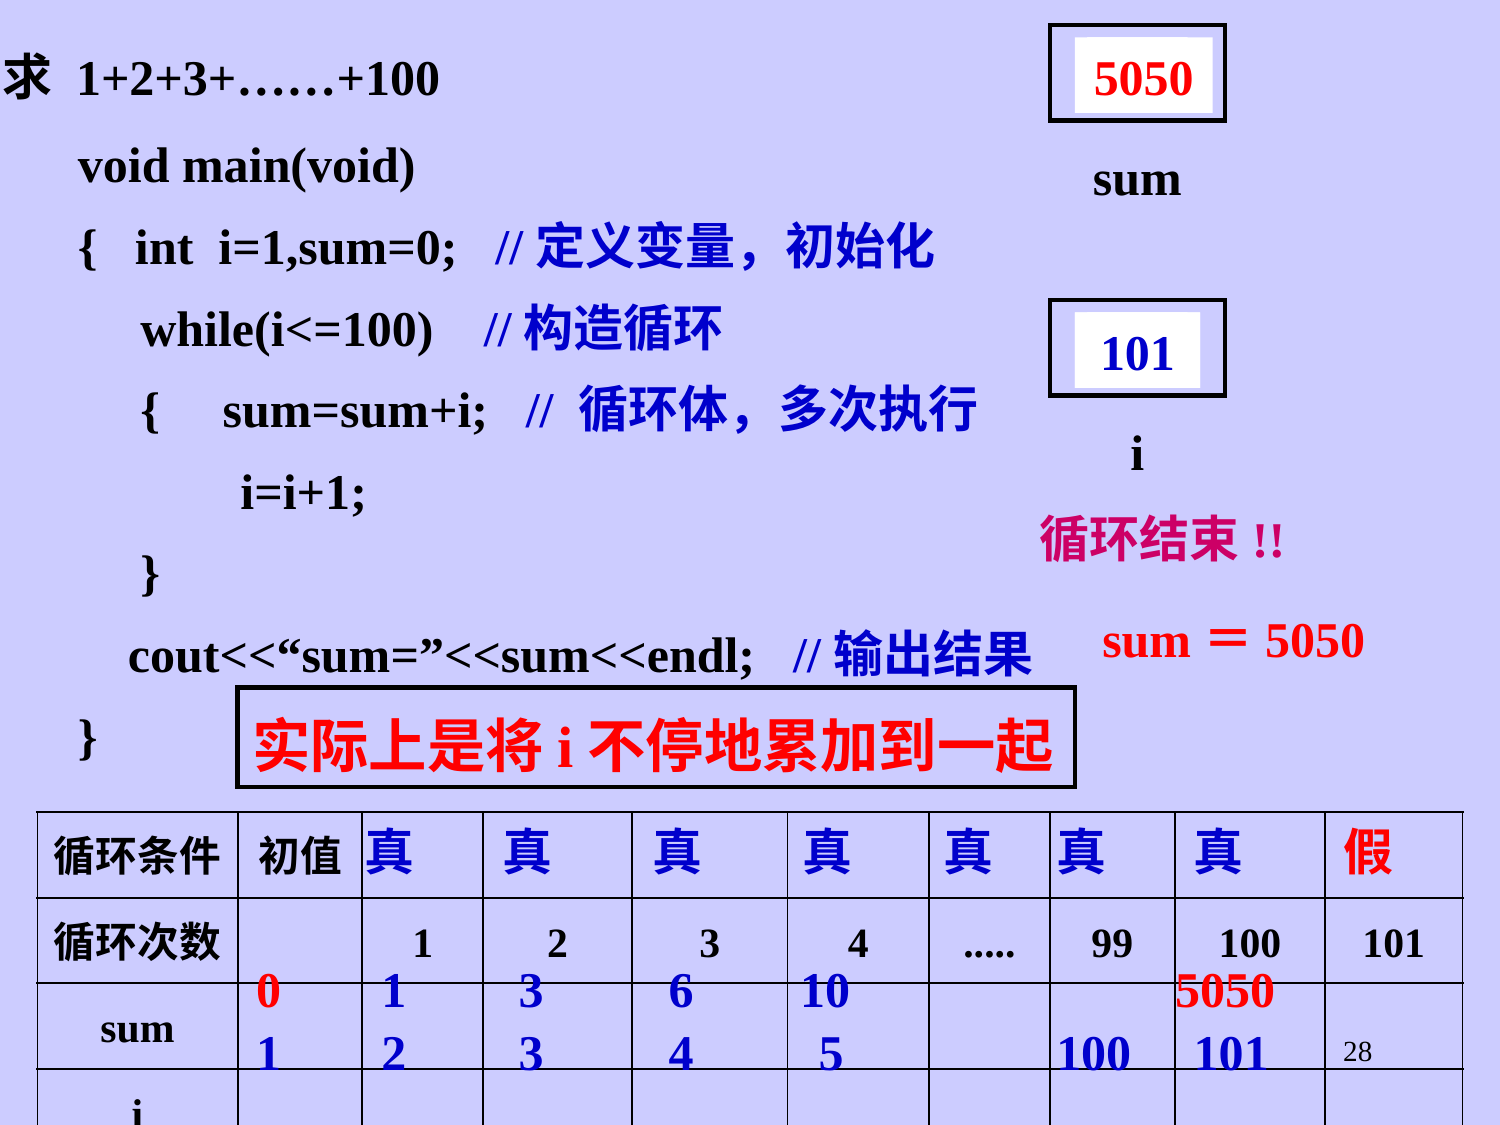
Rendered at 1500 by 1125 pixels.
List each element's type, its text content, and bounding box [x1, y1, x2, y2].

text_box 2 [362, 1012, 426, 1088]
text_box 3 [500, 1012, 563, 1088]
text_box 真 [487, 812, 563, 888]
table_cell [1326, 984, 1462, 1068]
table_header 初值 [239, 813, 361, 897]
text_box 循环结束!! [1025, 499, 1313, 576]
table_header 循环条件 [38, 813, 237, 897]
text_box 真 [350, 812, 426, 888]
table_cell [484, 1070, 631, 1125]
text_box 1 [237, 1012, 301, 1088]
table_cell [713, 984, 787, 1068]
table_cell [930, 984, 1049, 1068]
text_box 求 1+2+3+……+100 [0, 37, 651, 108]
text_box 100 [1037, 1012, 1150, 1088]
text_box 10 [774, 949, 876, 1026]
table_header [788, 813, 928, 897]
text_box 5050 [1074, 37, 1213, 113]
table_header [1176, 813, 1324, 897]
table_cell 3 [633, 899, 787, 982]
text_box 真 [1174, 812, 1263, 888]
table_cell [633, 984, 650, 1068]
table_cell i [38, 1070, 237, 1125]
table_cell [239, 899, 361, 982]
table_cell [484, 984, 500, 1068]
table_cell 2 [484, 899, 631, 982]
text_box 真 [637, 812, 713, 888]
table_cell [1288, 984, 1324, 1068]
text_box 6 [650, 949, 713, 1012]
table_cell [363, 1070, 482, 1125]
table_cell 4 [852, 936, 859, 947]
text_box 3 [500, 949, 563, 1012]
table_cell 1 [363, 899, 482, 982]
table_cell 101 [1326, 899, 1462, 982]
text_box 101 [1174, 1026, 1288, 1088]
table_cell [1051, 1070, 1174, 1125]
table_cell [633, 1070, 787, 1125]
table_cell 循环次数 [38, 899, 237, 982]
text_box 5050 [1149, 949, 1301, 1026]
text_box 实际上是将i不停地累加到一起 [237, 687, 1075, 787]
text_box i [1062, 412, 1213, 488]
table_header [1326, 813, 1462, 897]
table_header [633, 813, 787, 897]
table_cell sum [38, 984, 237, 1068]
table_header [484, 813, 631, 897]
table_cell ..... [930, 899, 1049, 982]
table_cell [863, 984, 928, 1068]
text_box 真 [924, 812, 1013, 888]
text_box 4 [650, 1012, 713, 1088]
text_box sum＝5050 [1087, 599, 1388, 676]
text_box sum [1062, 137, 1213, 213]
text_box void main(void) { int i=1,sum=0; //定义变量，初始化 while(i<=100) //构造循环 { sum=sum+i; // 循环体，多次执行 i=i+1; } cout<<“sum=”<<sum<<endl; //输出结果 } [74, 125, 1088, 766]
text_box 真 [787, 812, 863, 888]
text_box 真 [1037, 812, 1126, 888]
table_cell [1326, 1070, 1462, 1125]
table_cell [563, 984, 631, 1068]
text_box 1 [362, 949, 426, 1012]
table_cell [239, 1070, 361, 1125]
table_cell 100 [1268, 931, 1273, 949]
table_cell 100 [1176, 899, 1324, 982]
table_cell [788, 1070, 928, 1125]
table_header [930, 813, 1049, 897]
table_cell [426, 984, 482, 1068]
table_cell [1150, 1026, 1174, 1068]
text_box 0 [237, 949, 301, 1012]
table_cell [1051, 984, 1149, 1012]
text_box 101 [1074, 312, 1201, 388]
table_cell [930, 1070, 1049, 1125]
table_cell [301, 984, 361, 1068]
table_header [1051, 813, 1174, 897]
table_cell 100 [1247, 931, 1252, 949]
text_box 假 [1324, 812, 1413, 888]
table_cell [788, 1026, 800, 1068]
text_box 5 [800, 1012, 863, 1088]
table_cell 99 [1051, 899, 1174, 982]
text_box 0 [1049, 24, 1225, 121]
table_cell 4 [788, 899, 928, 982]
table_cell [1176, 1070, 1324, 1125]
text_box 1 [1049, 299, 1225, 396]
table_header [363, 813, 482, 897]
